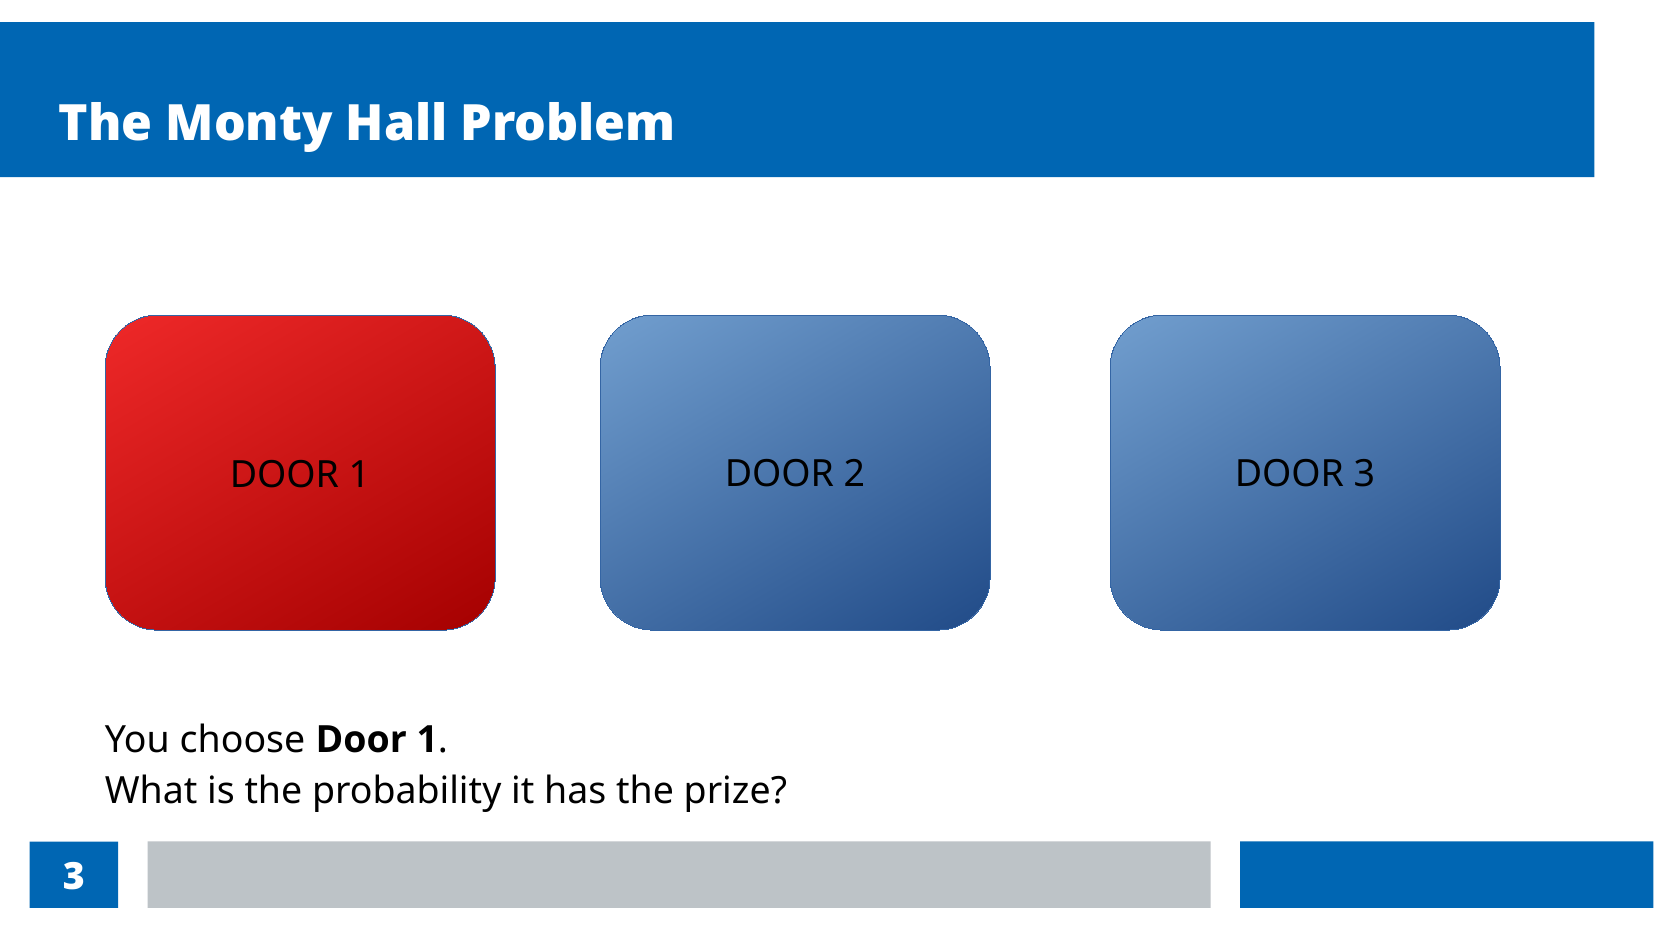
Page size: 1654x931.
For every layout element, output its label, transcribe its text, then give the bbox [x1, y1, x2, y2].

text_box You choose Door 1. What is the probability it has the prize? [90, 705, 961, 841]
text_box DOOR 2 [600, 315, 991, 631]
title The Monty Hall Problem [59, 44, 1595, 156]
text_box DOOR 3 [1110, 315, 1501, 631]
text_box DOOR 1 [105, 315, 496, 631]
